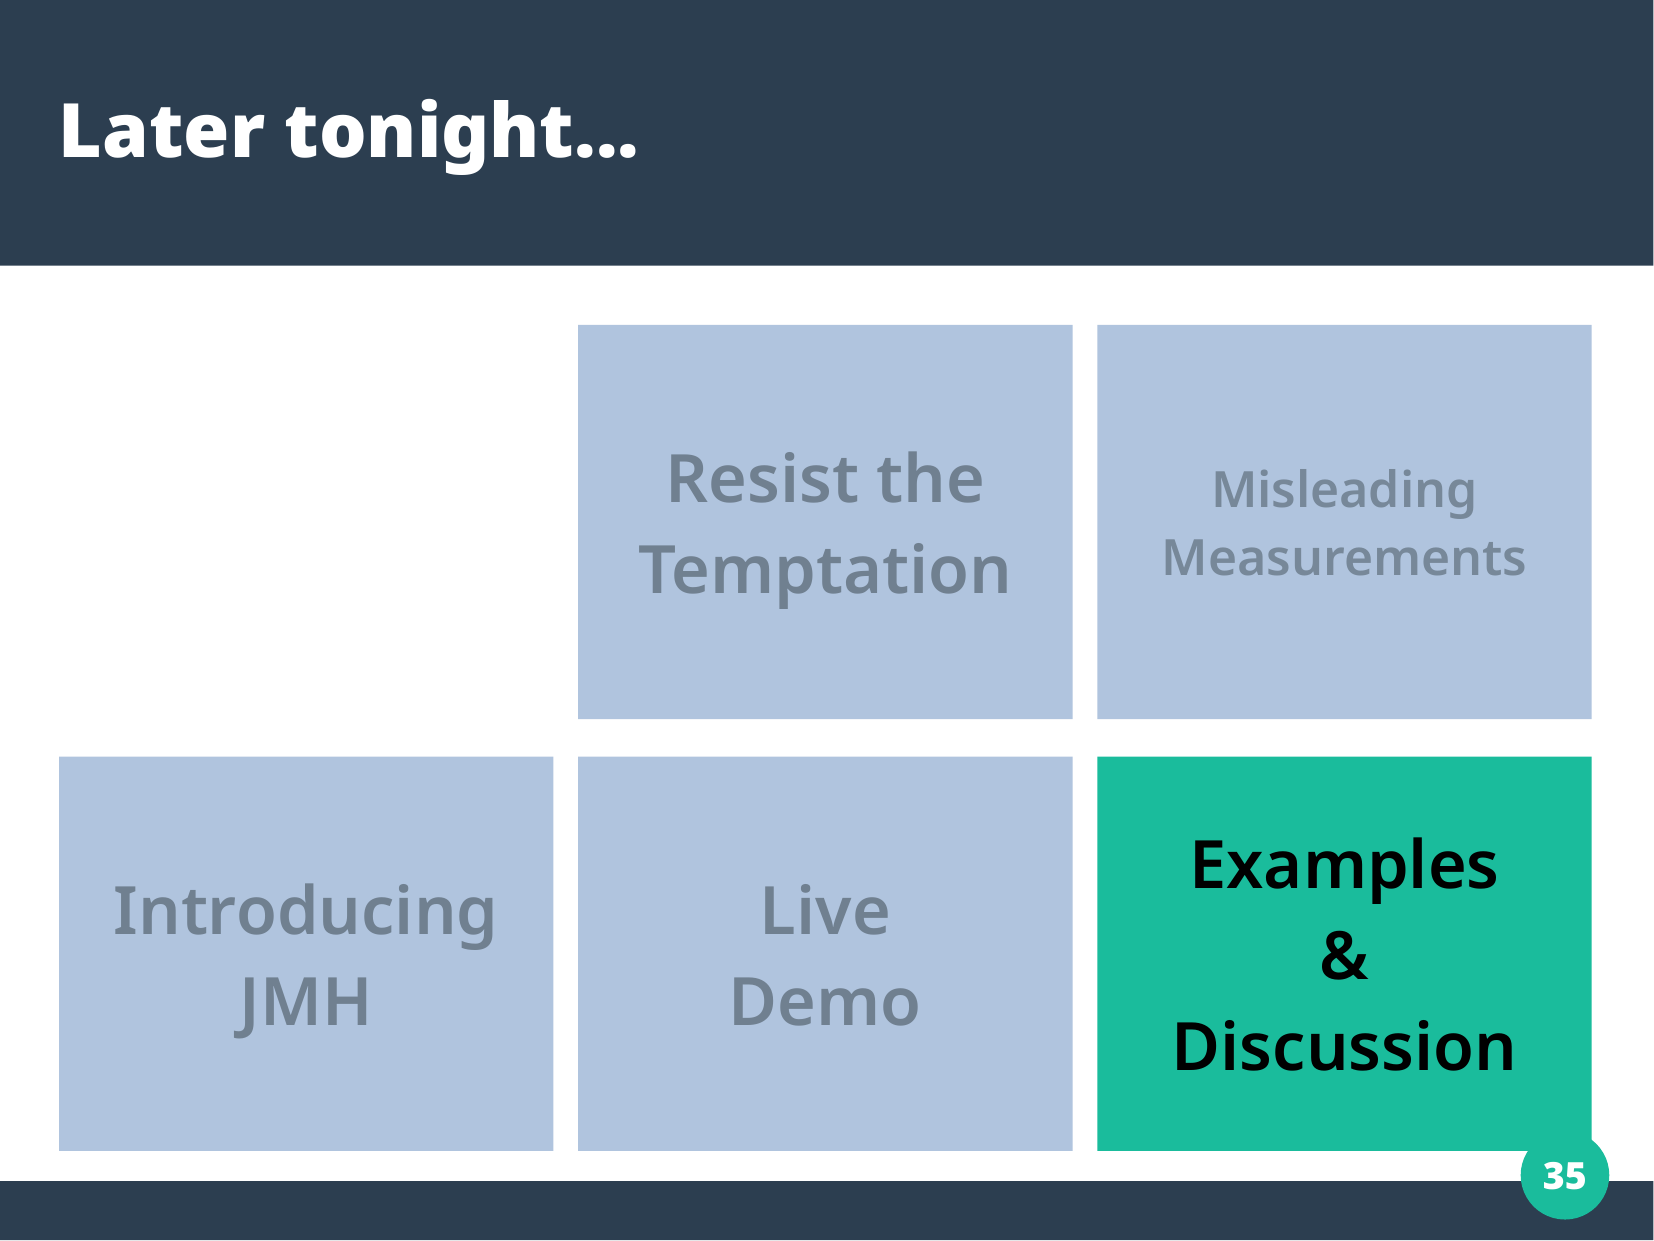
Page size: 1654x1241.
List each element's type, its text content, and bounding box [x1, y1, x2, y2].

list Examples & Discussion [1097, 756, 1592, 1151]
list Resist the Temptation [578, 324, 1073, 720]
list Misleading Measurements [1097, 324, 1592, 720]
list Live Demo [578, 756, 1073, 1151]
title Later tonight... [59, 56, 1595, 200]
list Introducing JMH [59, 756, 554, 1151]
